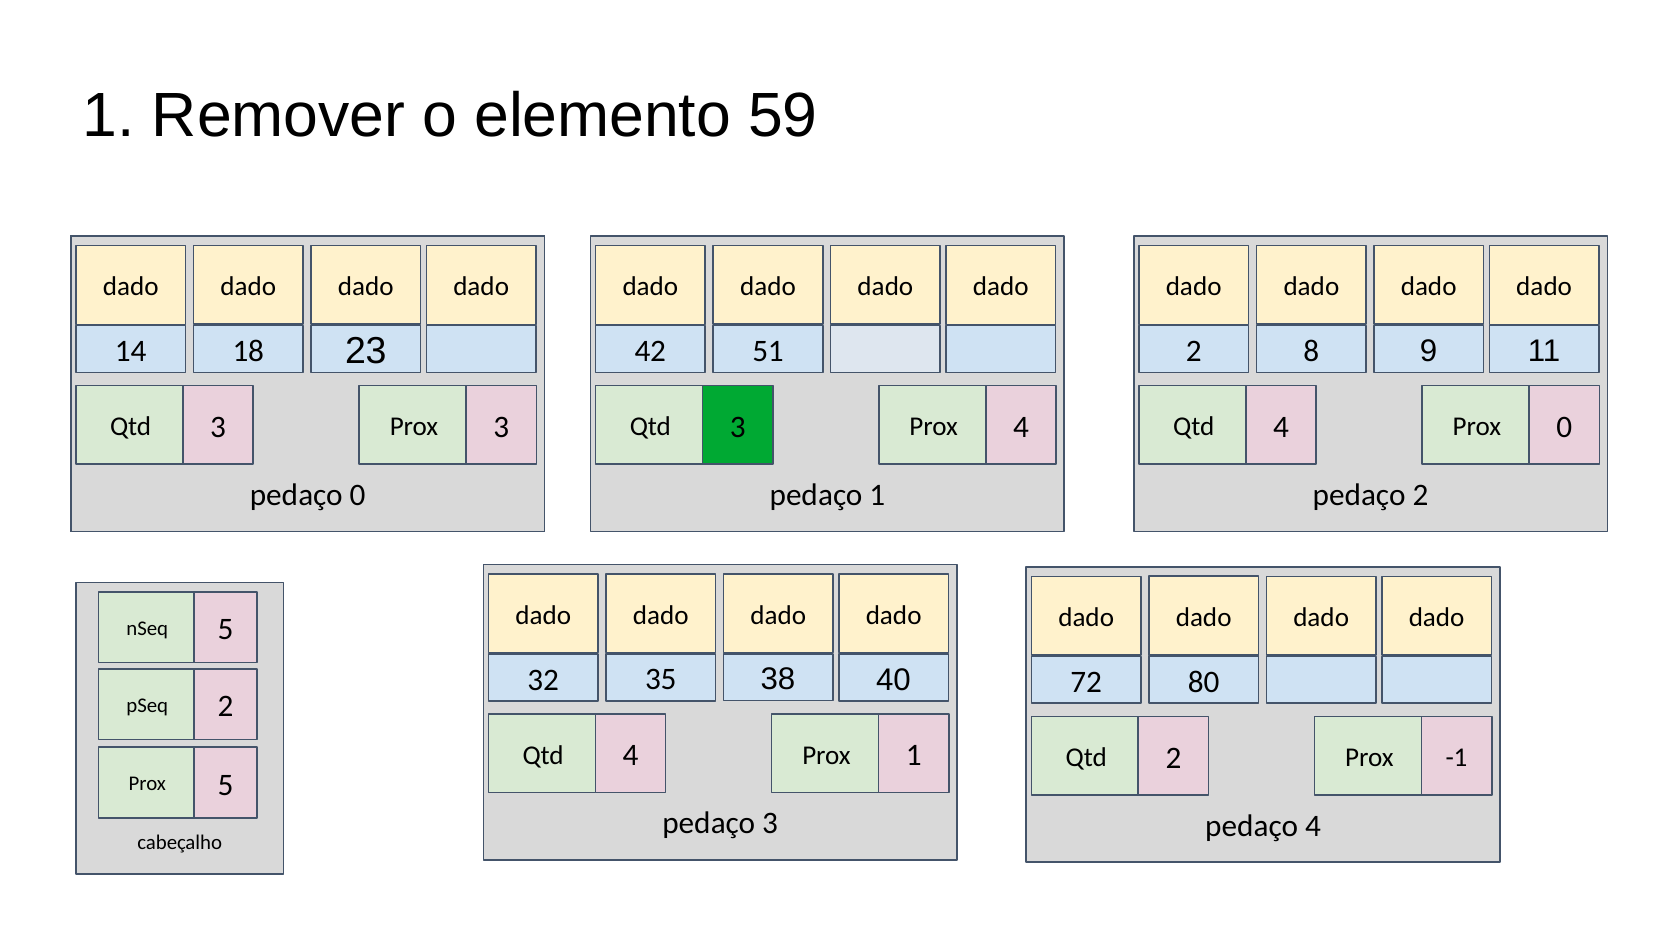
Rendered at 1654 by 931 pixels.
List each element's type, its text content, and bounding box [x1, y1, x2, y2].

text_box dado [946, 245, 1056, 325]
text_box [1381, 656, 1492, 704]
text_box Prox [98, 747, 193, 818]
text_box 35 [605, 653, 716, 701]
text_box 14 [75, 325, 186, 373]
text_box 40 [838, 654, 949, 701]
text_box [830, 325, 941, 373]
text_box 32 [488, 654, 598, 701]
text_box 4 [595, 713, 666, 793]
text_box 11 [1489, 325, 1599, 373]
text_box dado [310, 245, 421, 325]
text_box Prox [1422, 385, 1529, 465]
text_box 38 [723, 653, 833, 701]
text_box dado [830, 245, 941, 325]
text_box [946, 325, 1056, 373]
text_box pedaço 1 [590, 236, 1065, 532]
text_box [1266, 656, 1376, 704]
text_box 8 [1256, 325, 1367, 373]
text_box Qtd [75, 385, 182, 465]
text_box pedaço 4 [1026, 566, 1500, 863]
text_box 72 [1031, 656, 1141, 704]
text_box 4 [1245, 385, 1317, 465]
text_box 3 [182, 385, 254, 465]
text_box dado [1148, 576, 1259, 655]
text_box 2 [1138, 716, 1209, 795]
text_box 5 [193, 747, 257, 818]
text_box 5 [193, 591, 257, 663]
text_box dado [595, 245, 706, 325]
text_box Prox [771, 713, 878, 793]
text_box Prox [359, 385, 466, 465]
text_box Qtd [488, 713, 595, 793]
text_box dado [605, 573, 716, 653]
text_box 9 [1373, 325, 1484, 373]
text_box 0 [1529, 385, 1600, 465]
text_box pedaço 0 [70, 236, 545, 532]
text_box dado [488, 574, 598, 653]
text_box 2 [1138, 325, 1249, 373]
text_box Qtd [1138, 385, 1245, 465]
text_box Qtd [595, 385, 702, 465]
text_box dado [723, 574, 833, 653]
text_box 80 [1148, 656, 1259, 704]
text_box dado [1031, 576, 1141, 656]
text_box pedaço 2 [1133, 236, 1608, 532]
text_box dado [1373, 245, 1484, 325]
text_box 18 [193, 325, 304, 373]
text_box dado [1381, 576, 1492, 656]
text_box 3 [466, 385, 537, 465]
text_box 2 [193, 668, 257, 740]
text_box 23 [310, 325, 421, 373]
text_box dado [75, 245, 186, 325]
text_box dado [713, 245, 823, 325]
title 1. Remover o elemento 59 [82, 37, 1571, 193]
text_box [426, 325, 536, 373]
text_box 1 [878, 713, 949, 793]
text_box dado [1256, 245, 1367, 325]
text_box pSeq [98, 668, 193, 740]
text_box 51 [713, 325, 823, 373]
text_box Prox [878, 385, 985, 465]
text_box dado [838, 574, 949, 653]
text_box dado [1138, 245, 1249, 325]
text_box dado [193, 245, 304, 325]
text_box Prox [1314, 716, 1421, 795]
text_box dado [1489, 245, 1599, 325]
text_box 42 [595, 325, 706, 373]
text_box 3 [702, 385, 773, 465]
text_box nSeq [98, 591, 193, 663]
text_box -1 [1421, 716, 1492, 795]
text_box cabeçalho [76, 582, 284, 875]
text_box Qtd [1031, 716, 1138, 795]
text_box pedaço 3 [483, 564, 957, 860]
text_box dado [426, 245, 536, 325]
text_box dado [1266, 576, 1376, 655]
text_box 4 [985, 385, 1057, 465]
